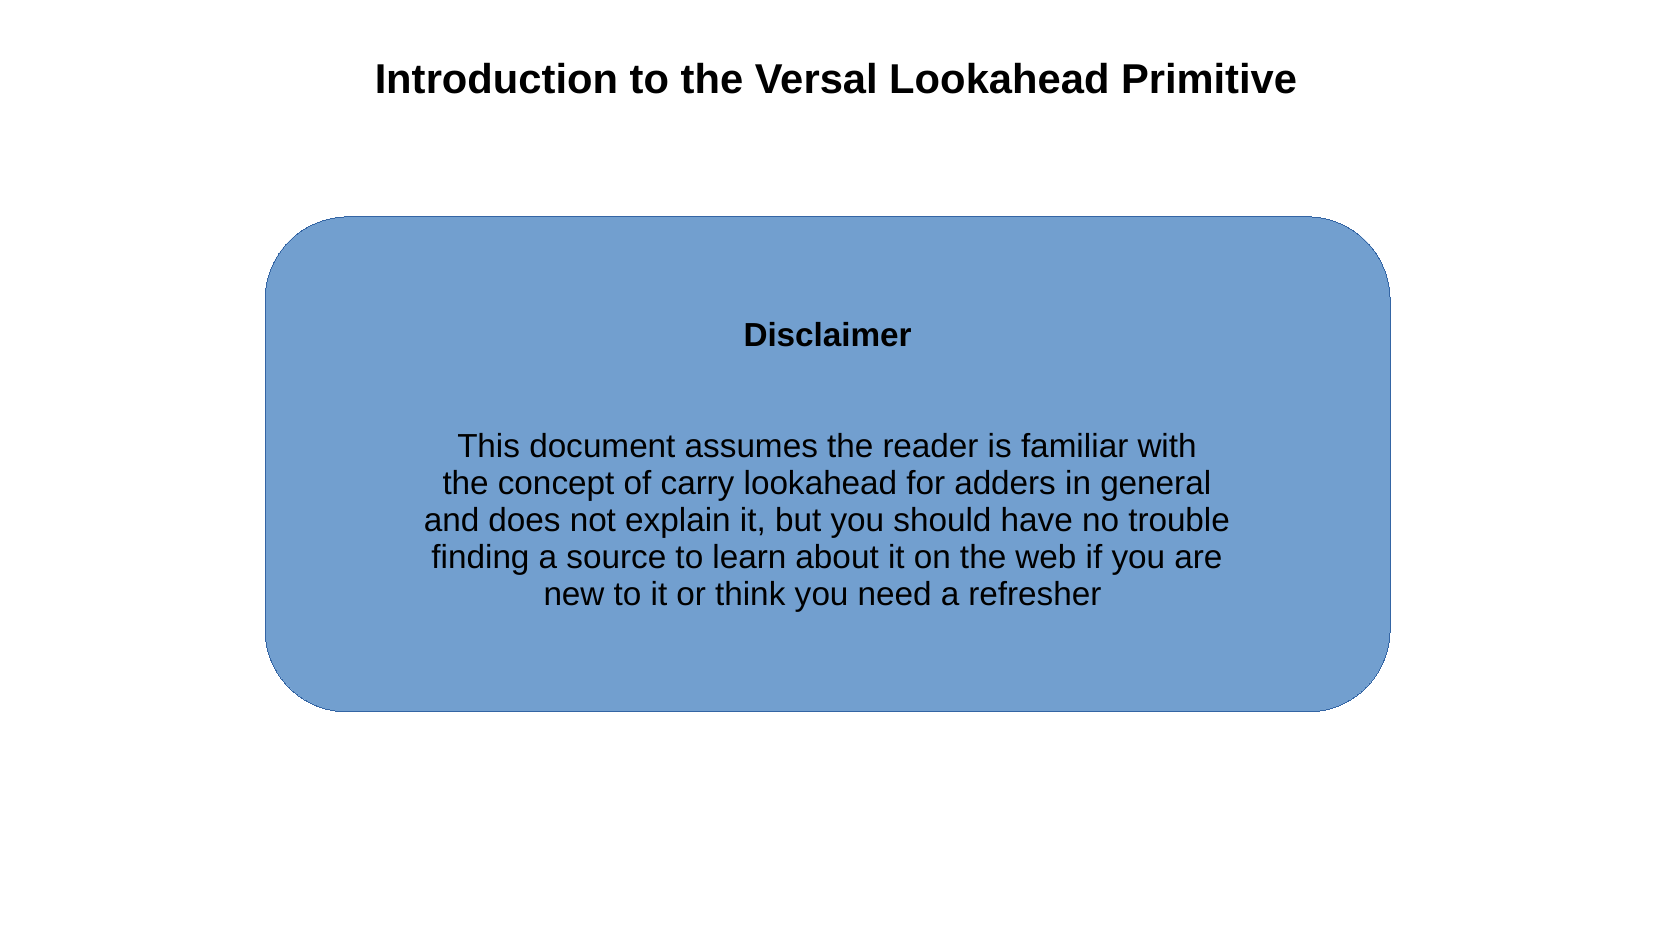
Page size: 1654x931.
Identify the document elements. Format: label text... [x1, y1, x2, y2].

text_box Disclaimer This document assumes the reader is familiar with the concept of carry lookahead for adders in general and does not explain it, but you should have no trouble finding a source to learn about it on the web if you are new to it or think you need a refresher [265, 216, 1391, 712]
text_box Introduction to the Versal Lookahead Primitive [360, 48, 1336, 124]
